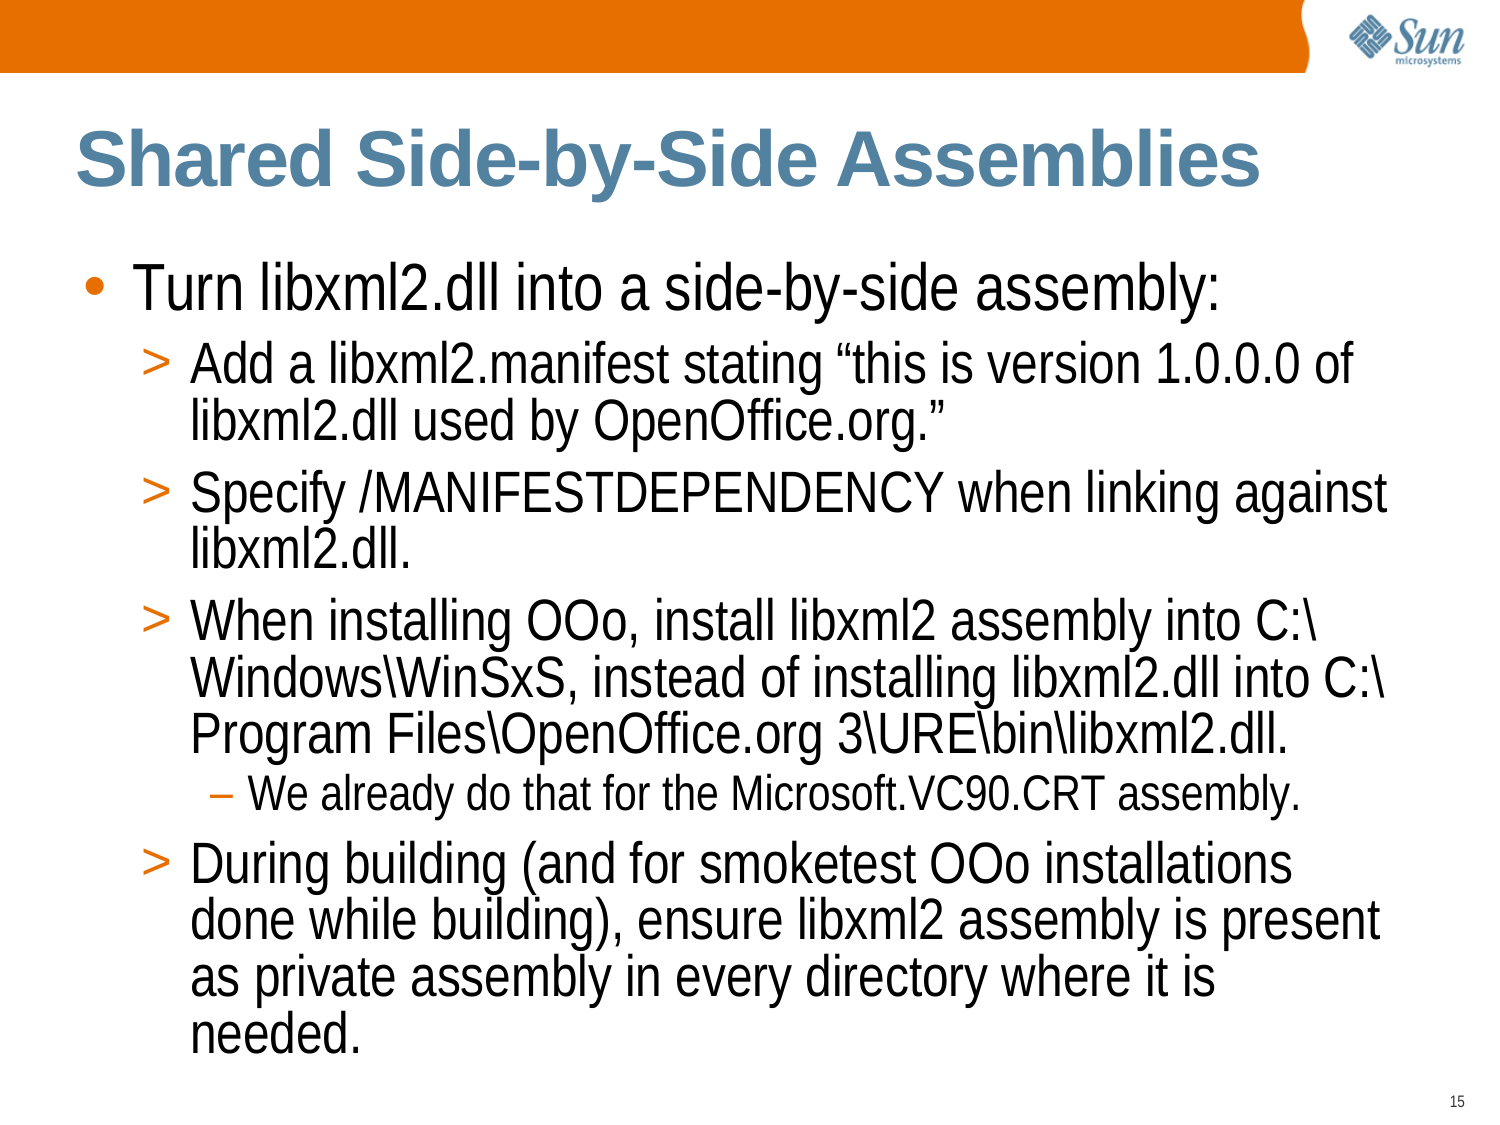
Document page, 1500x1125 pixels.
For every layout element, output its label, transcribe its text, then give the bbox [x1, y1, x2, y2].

picture [0, 0, 1500, 73]
title Shared Side-by-Side Assemblies [75, 123, 1437, 227]
list Turn libxml2.dll into a side-by-side assembly: Add a libxml2.manifest stating “this is version 1.0.0.0 of libxml2.dll used by OpenOffice.org.” Specify /MANIFESTDEPENDENCY when linking against libxml2.dll. When installing OOo, install libxml2 assembly into C:\Windows\WinSxS, instead of installing libxml2.dll into C:\Program Files\OpenOffice.org 3\URE\bin\libxml2.dll. We already do that for the Microsoft.VC90.CRT assembly. During building (and for smoketest OOo installations done while building), ensure libxml2 assembly is present as private assembly in every directory where it is needed. [64, 258, 1401, 1077]
